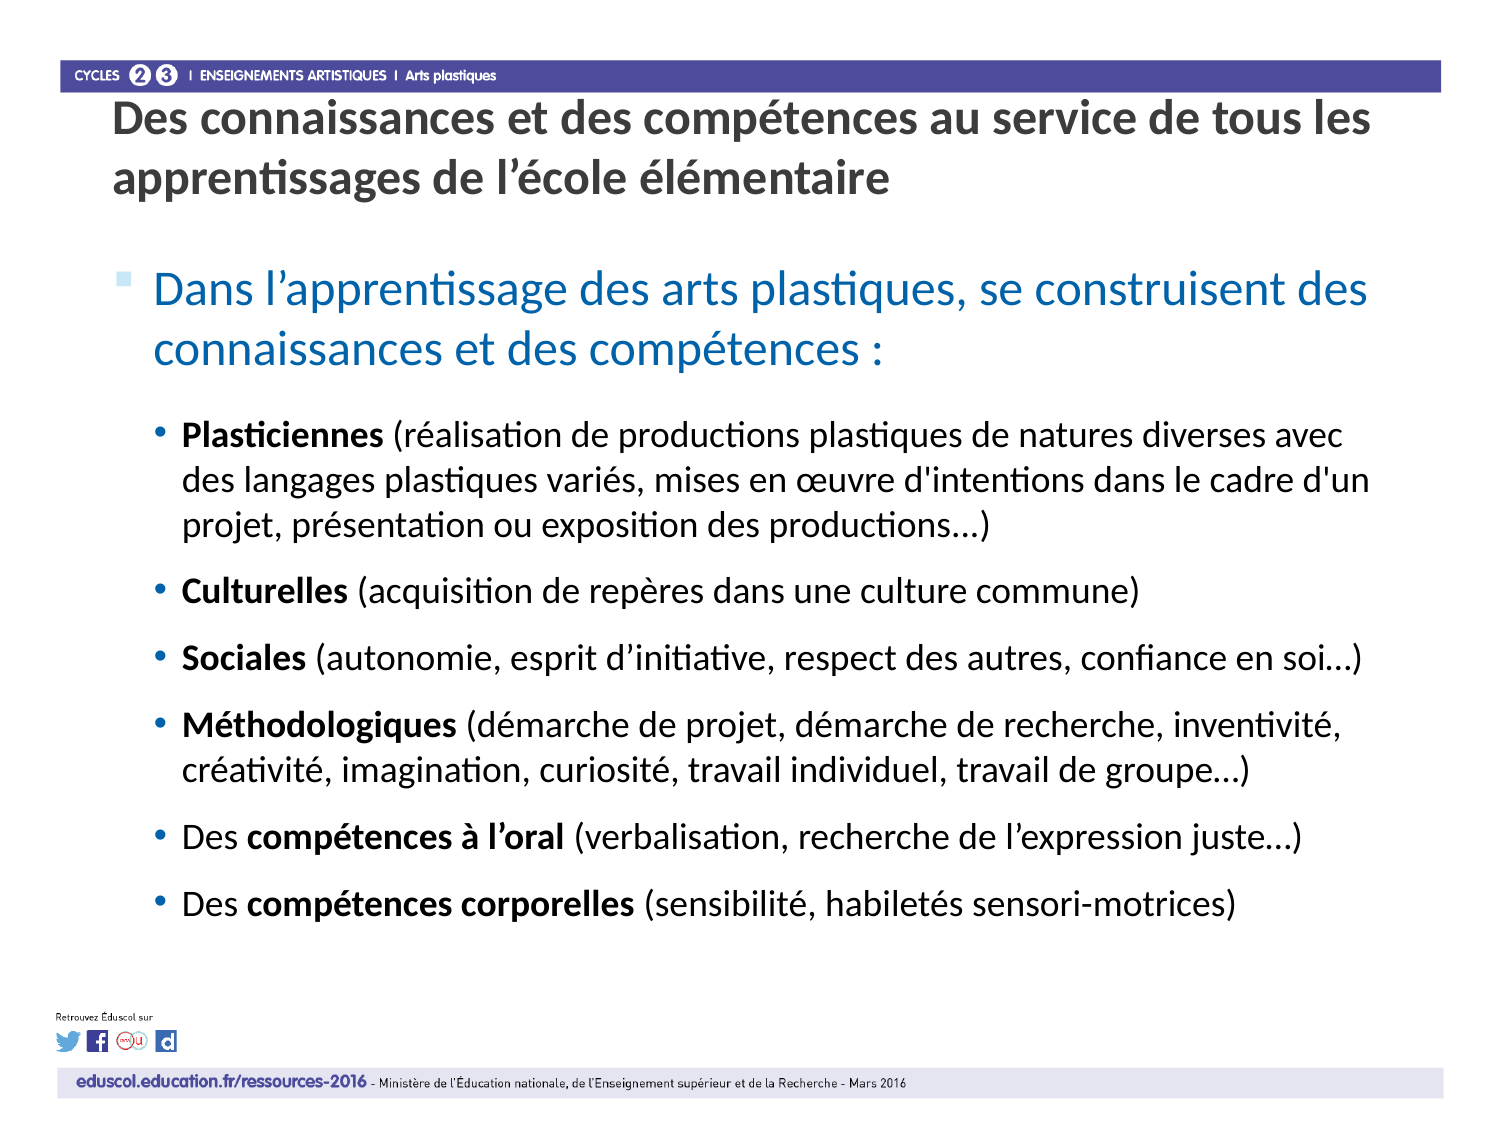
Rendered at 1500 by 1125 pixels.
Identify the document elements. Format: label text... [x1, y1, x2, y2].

title Des connaissances et des compétences au service de tous les apprentissages de l’école élémentaire [112, 95, 1388, 255]
list Dans l’apprentissage des arts plastiques, se construisent des connaissances et des compétences : Plasticiennes (réalisation de productions plastiques de natures diverses avec des langages plastiques variés, mises en œuvre d'intentions dans le cadre d'un projet, présentation ou exposition des productions...) Culturelles (acquisition de repères dans une culture commune) Sociales (autonomie, esprit d’initiative, respect des autres, confiance en soi…) Méthodologiques (démarche de projet, démarche de recherche, inventivité, créativité, imagination, curiosité, travail individuel, travail de groupe…) Des compétences à l’oral (verbalisation, recherche de l’expression juste…) Des compétences corporelles (sensibilité, habiletés sensori-motrices) [112, 255, 1388, 1000]
picture [0, 1008, 1500, 1125]
picture [0, 0, 1500, 95]
